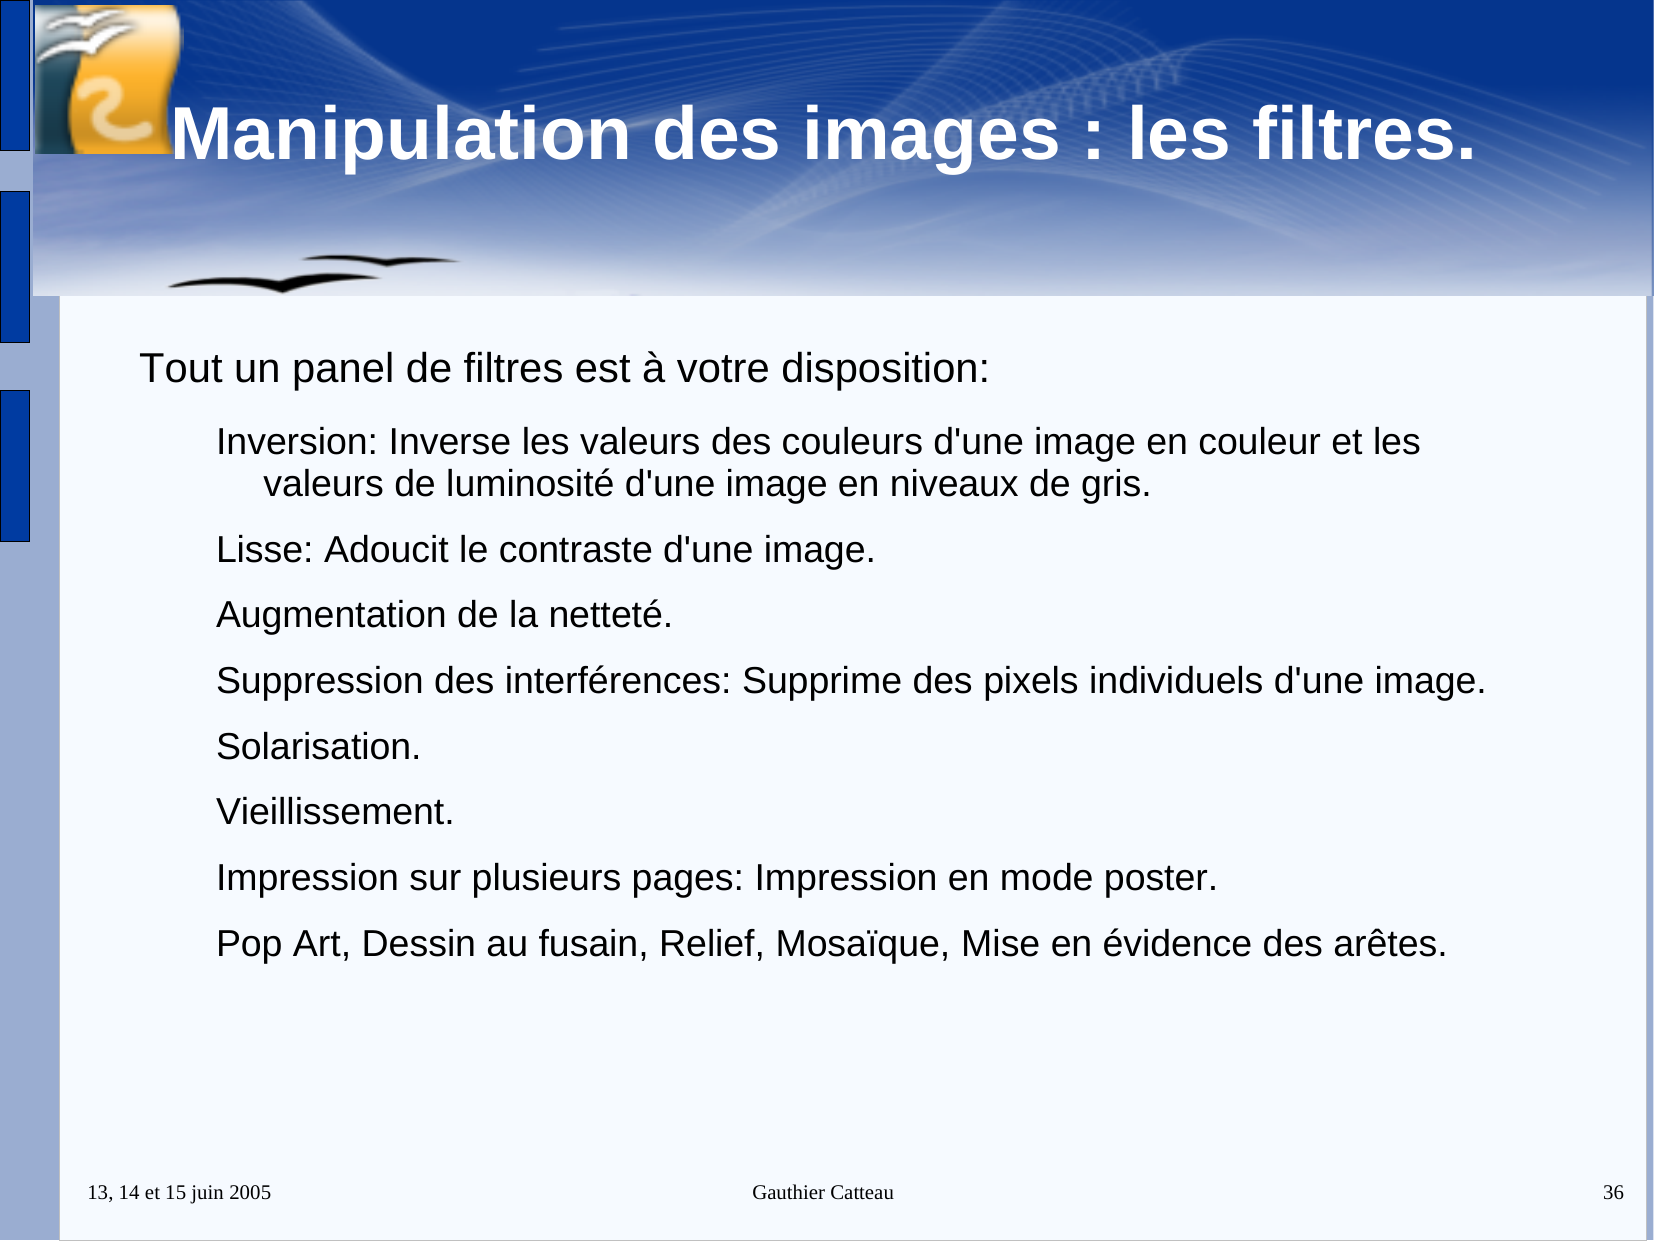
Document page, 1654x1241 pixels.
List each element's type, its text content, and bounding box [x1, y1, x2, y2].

list Tout un panel de filtres est à votre disposition: Inversion: Inverse les valeurs des couleurs d'une image en couleur et les valeurs de luminosité d'une image en niveaux de gris. Lisse: Adoucit le contraste d'une image. Augmentation de la netteté. Suppression des interférences: Supprime des pixels individuels d'une image. Solarisation. Vieillissement. Impression sur plusieurs pages: Impression en mode poster. Pop Art, Dessin au fusain, Relief, Mosaïque, Mise en évidence des arêtes. [121, 344, 1534, 1127]
picture [33, 0, 1654, 296]
title Manipulation des images : les filtres. [118, 29, 1531, 237]
